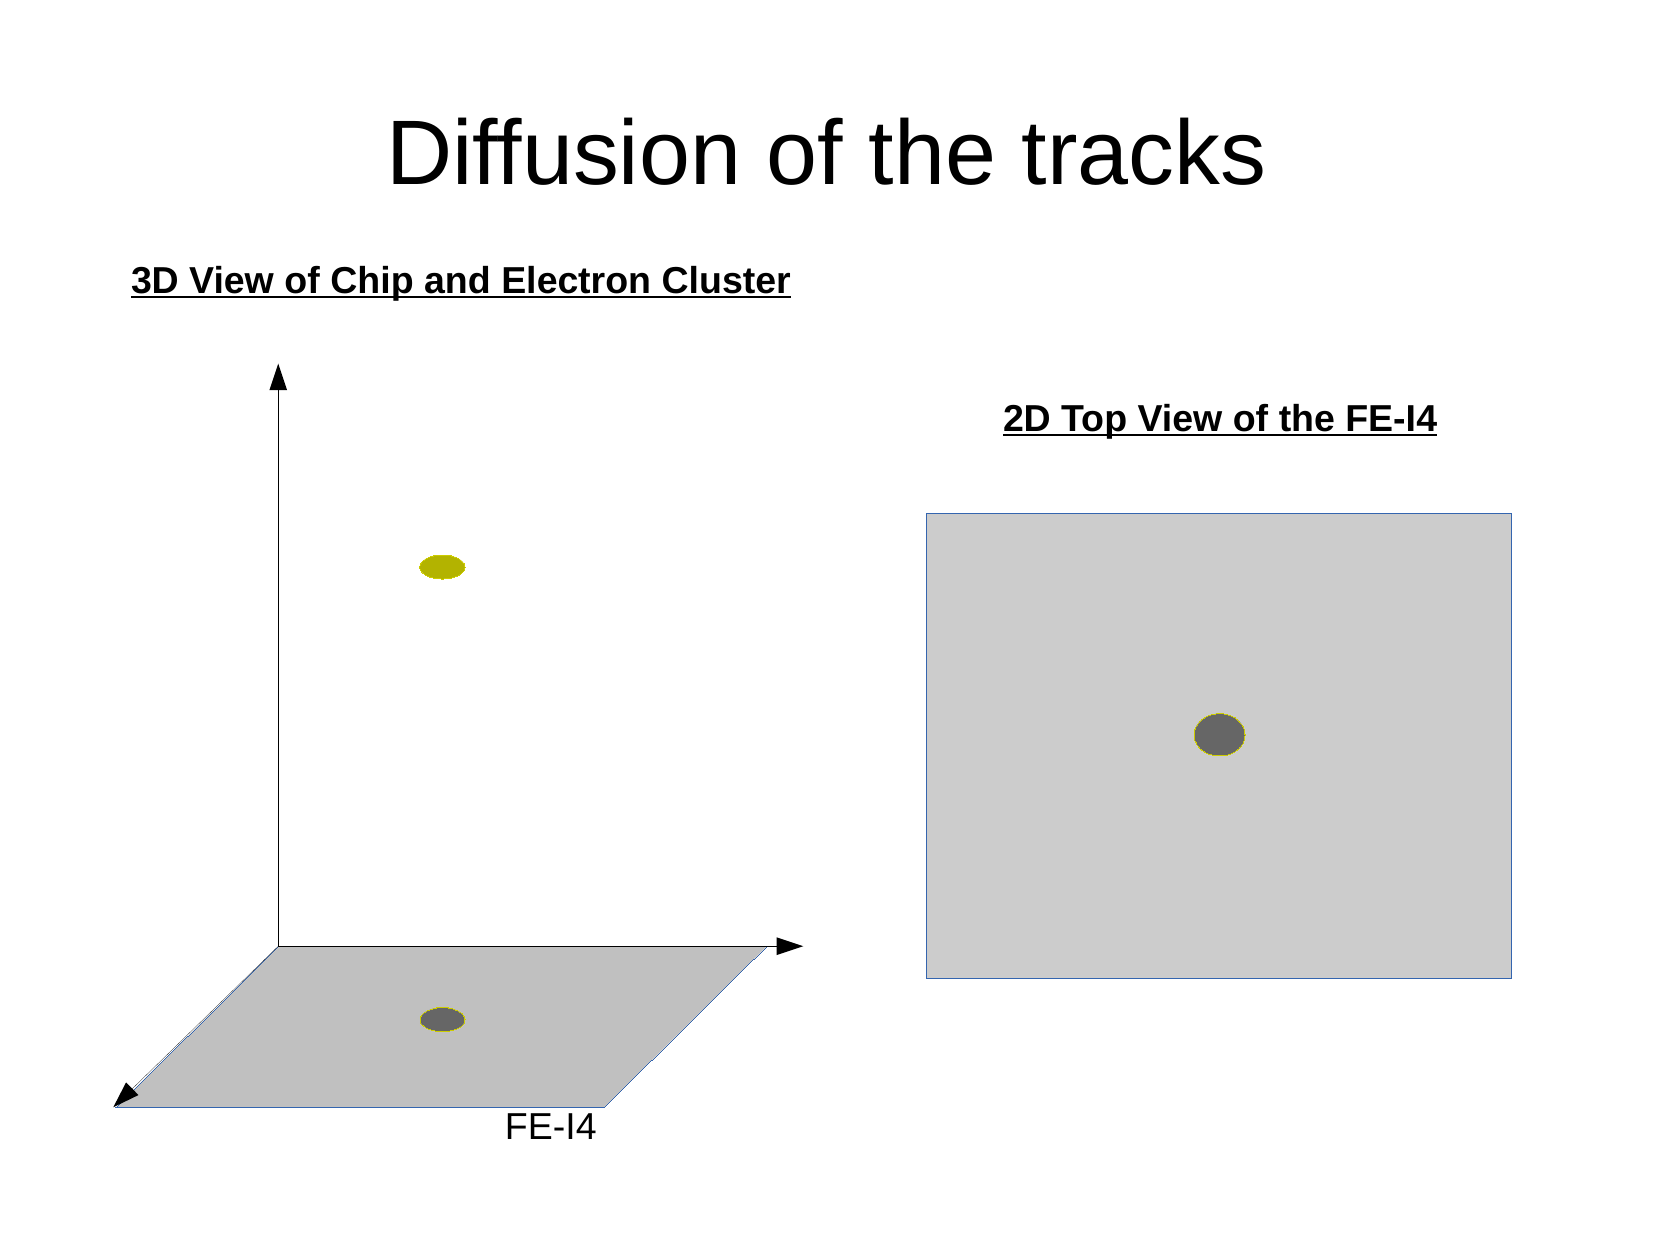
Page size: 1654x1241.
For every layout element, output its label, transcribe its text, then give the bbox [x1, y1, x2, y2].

text_box 3D View of Chip and Electron Cluster [116, 252, 807, 310]
text_box FE-I4 [490, 1098, 630, 1156]
text_box [115, 947, 767, 1108]
text_box [419, 555, 466, 580]
text_box [926, 513, 1512, 979]
text_box 2D Top View of the FE-I4 [988, 390, 1465, 448]
title Diffusion of the tracks [82, 49, 1571, 257]
